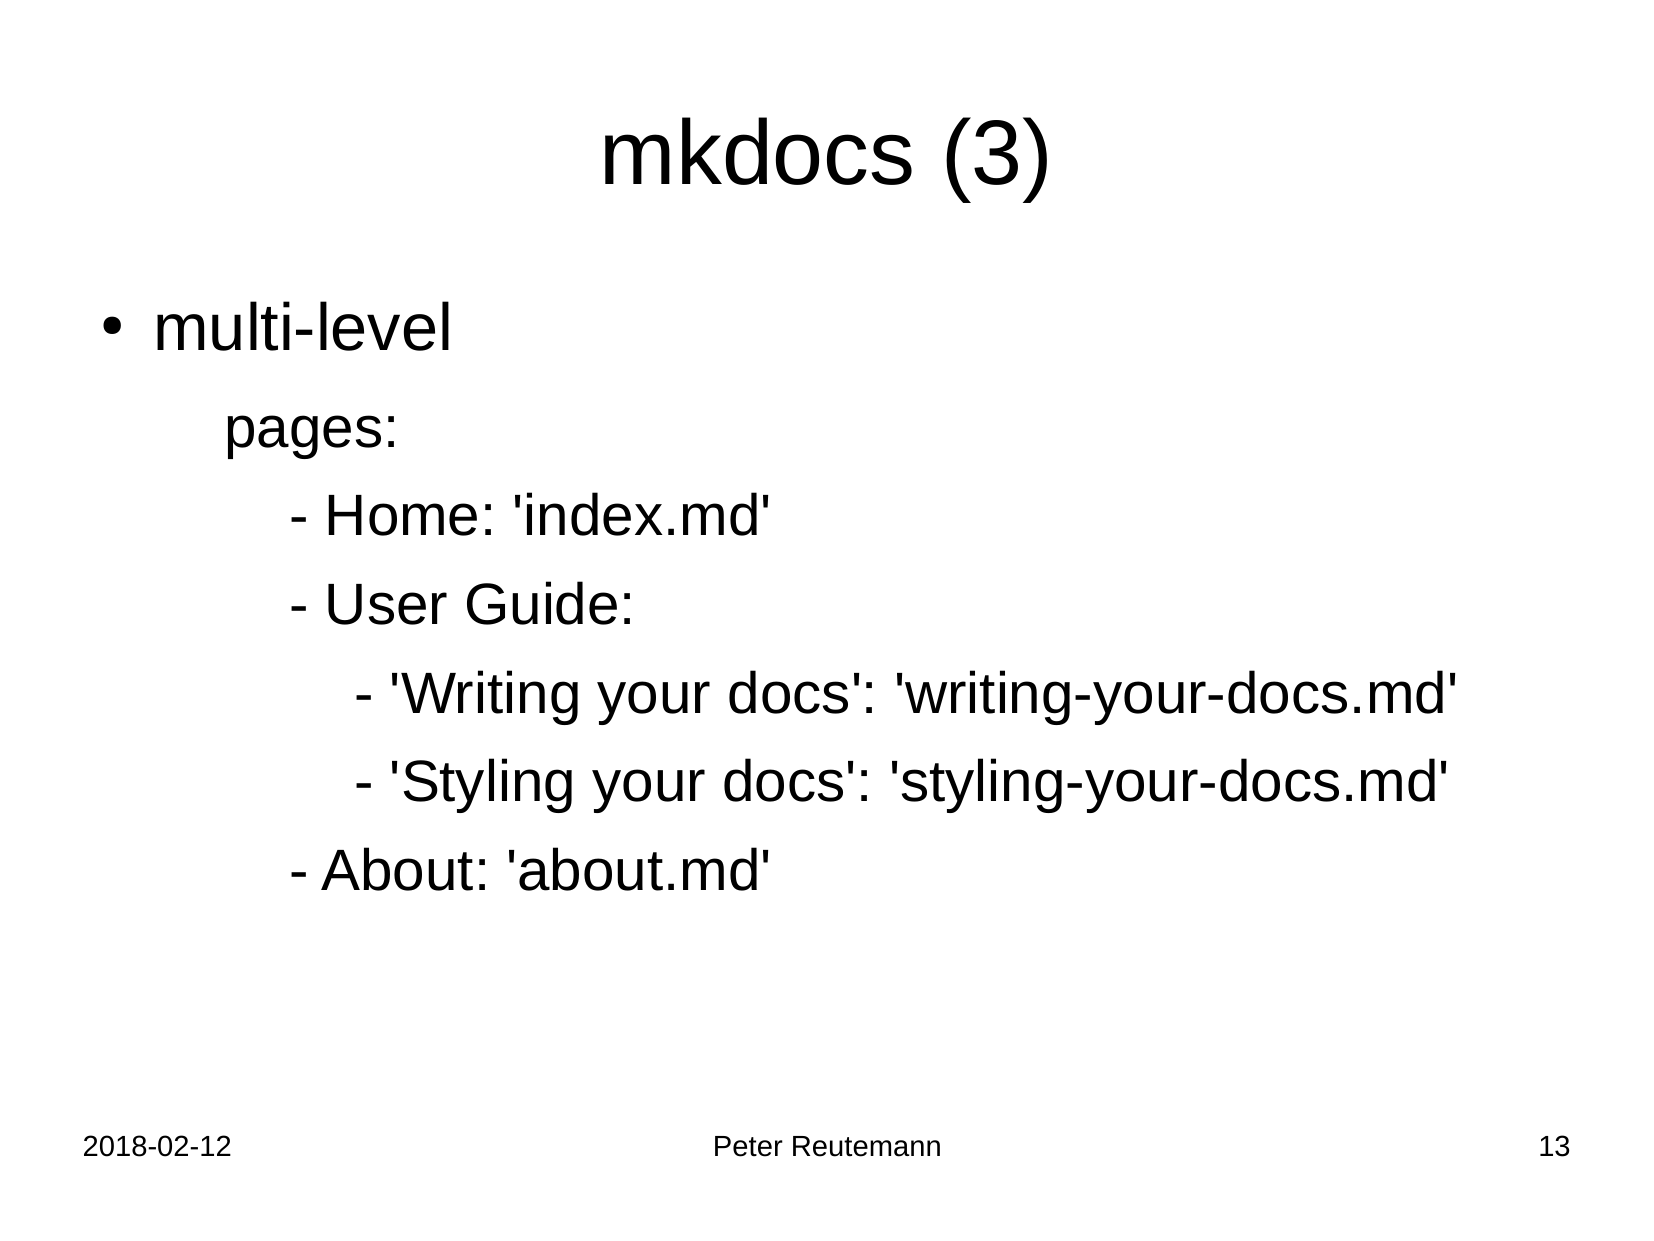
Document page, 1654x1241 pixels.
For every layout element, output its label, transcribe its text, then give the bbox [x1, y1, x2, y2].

list multi-level pages: - Home: 'index.md' - User Guide: - 'Writing your docs': 'writing-your-docs.md' - 'Styling your docs': 'styling-your-docs.md' - About: 'about.md' [82, 290, 1538, 1010]
title mkdocs (3) [82, 49, 1571, 257]
